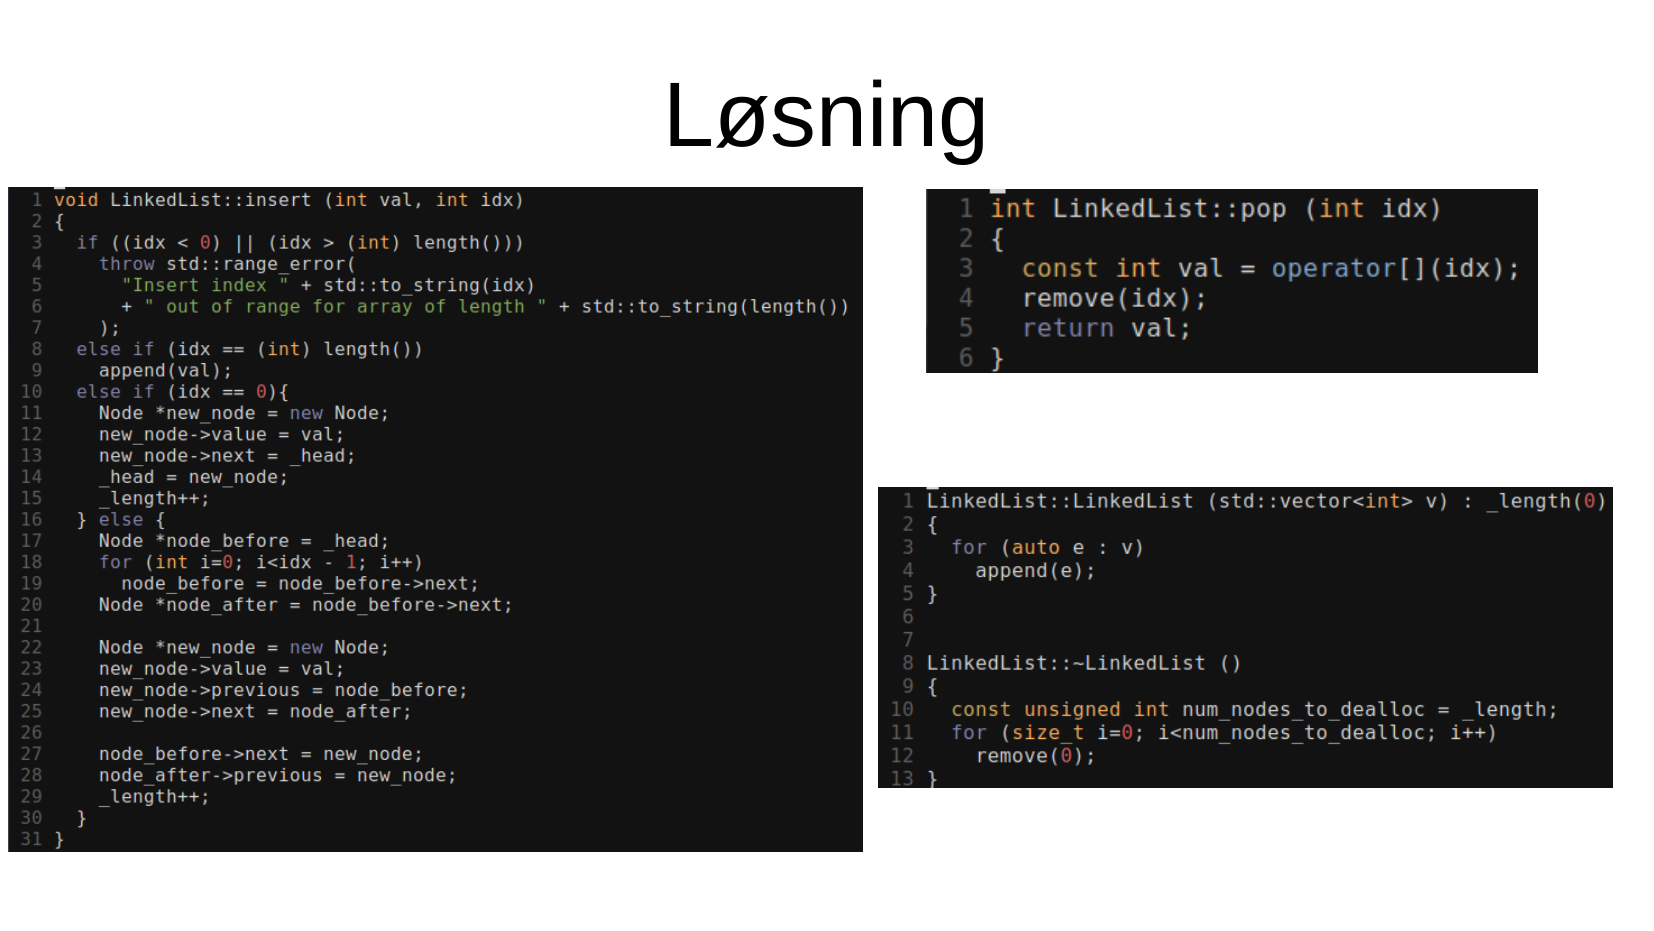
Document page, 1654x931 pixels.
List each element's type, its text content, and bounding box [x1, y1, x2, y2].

picture [878, 487, 1613, 788]
picture [926, 189, 1538, 373]
picture [8, 187, 863, 853]
title Løsning [82, 37, 1571, 193]
